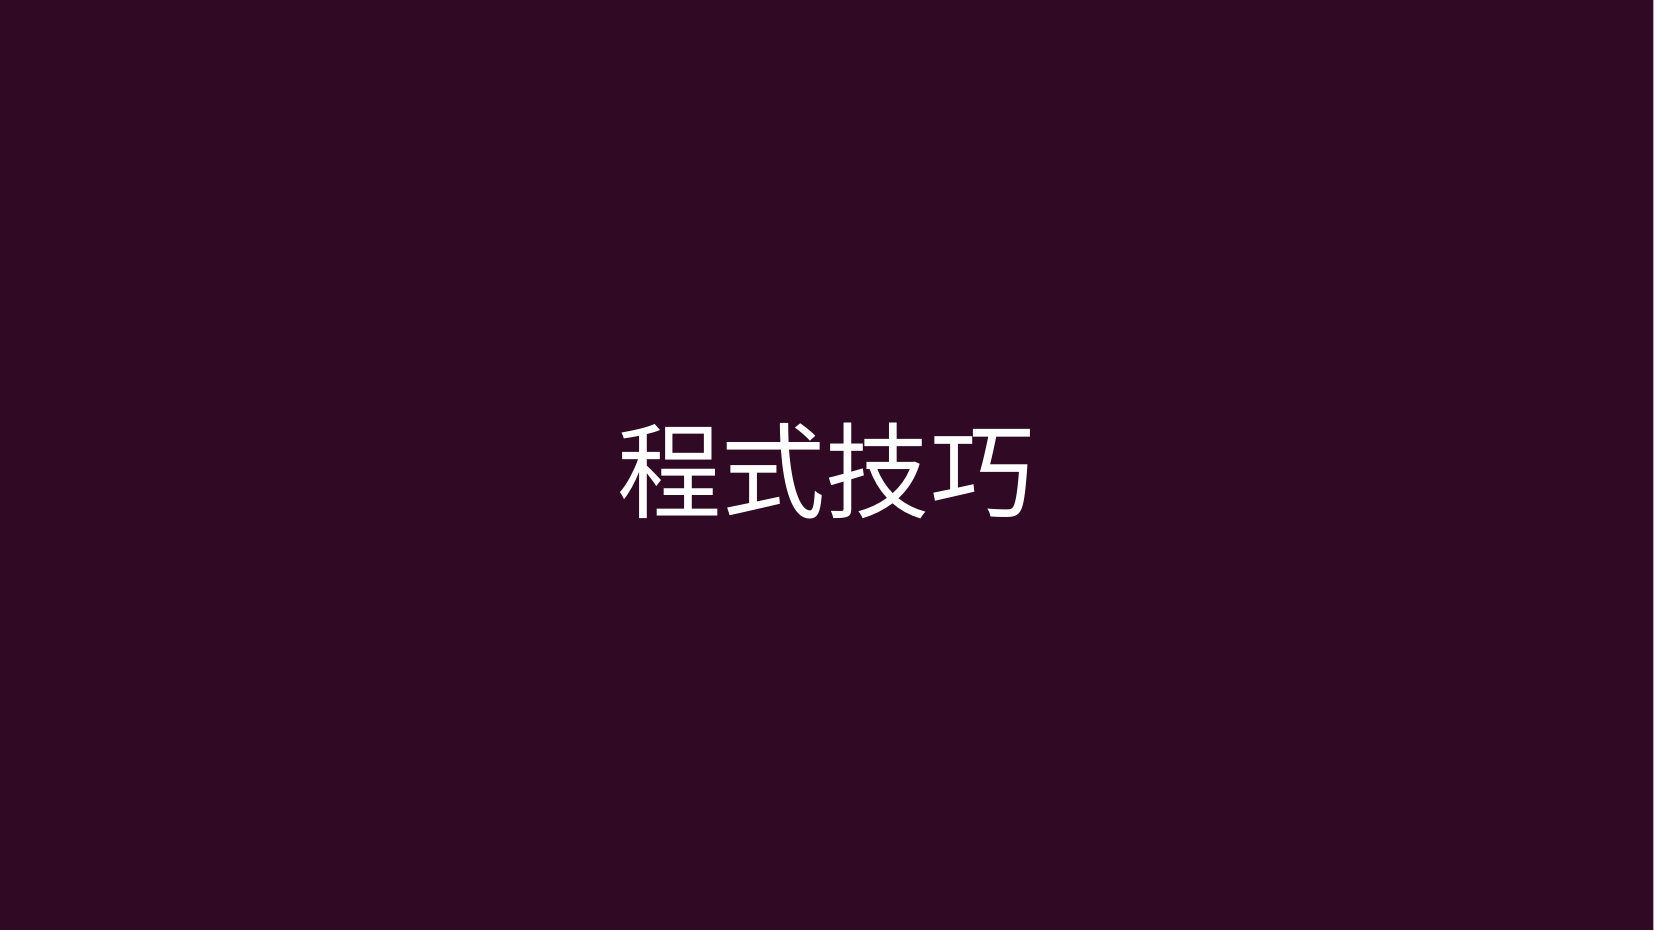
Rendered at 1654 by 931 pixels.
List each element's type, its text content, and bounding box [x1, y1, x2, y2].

text_box 程式技巧 [602, 306, 1051, 624]
